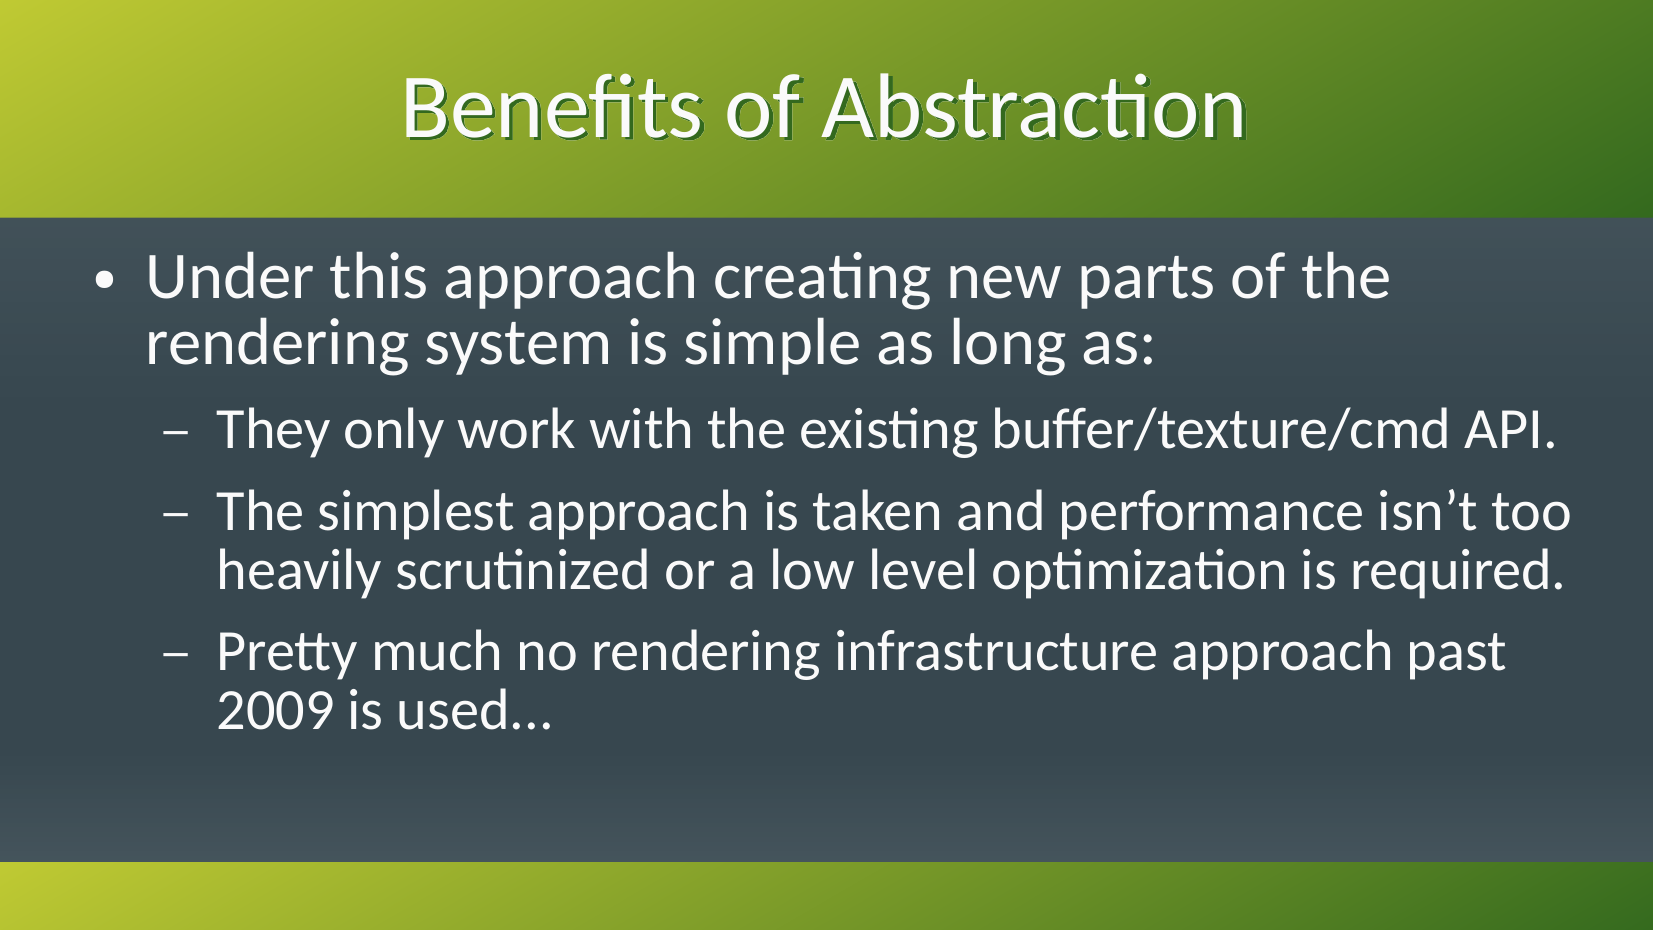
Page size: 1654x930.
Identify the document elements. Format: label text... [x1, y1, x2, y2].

title Benefits of Abstraction [74, 37, 1575, 193]
list Under this approach creating new parts of the rendering system is simple as long as: They only work with the existing buffer/texture/cmd API. The simplest approach is taken and performance isn’t too heavily scrutinized or a low level optimization is required. Pretty much no rendering infrastructure approach past 2009 is used... [74, 248, 1575, 825]
